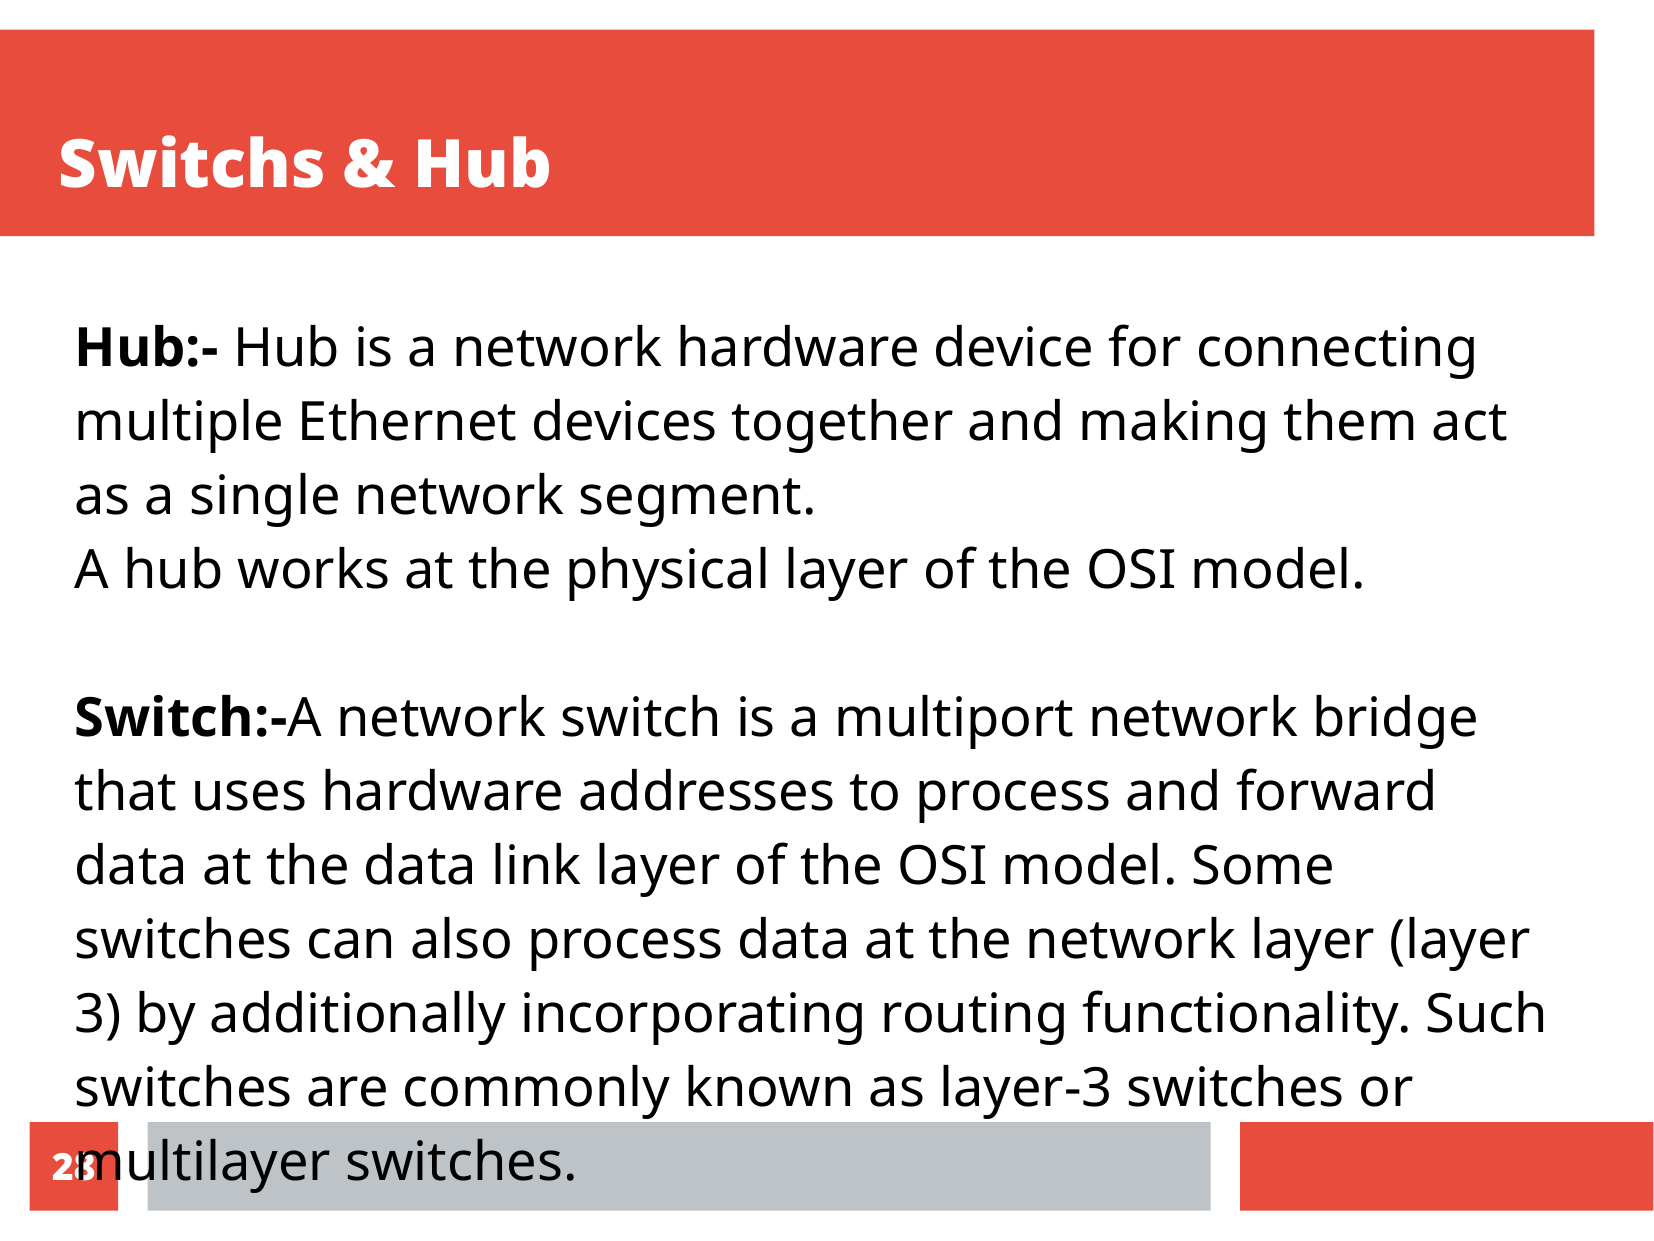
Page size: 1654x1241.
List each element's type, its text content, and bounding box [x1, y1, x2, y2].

text_box Hub:- Hub is a network hardware device for connecting multiple Ethernet devices together and making them act as a single network segment. A hub works at the physical layer of the OSI model. Switch:-A network switch is a multiport network bridge that uses hardware addresses to process and forward data at the data link layer of the OSI model. Some switches can also process data at the network layer (layer 3) by additionally incorporating routing functionality. Such switches are commonly known as layer-3 switches or multilayer switches. [59, 301, 1581, 1078]
title Switchs & Hub [59, 59, 1595, 207]
